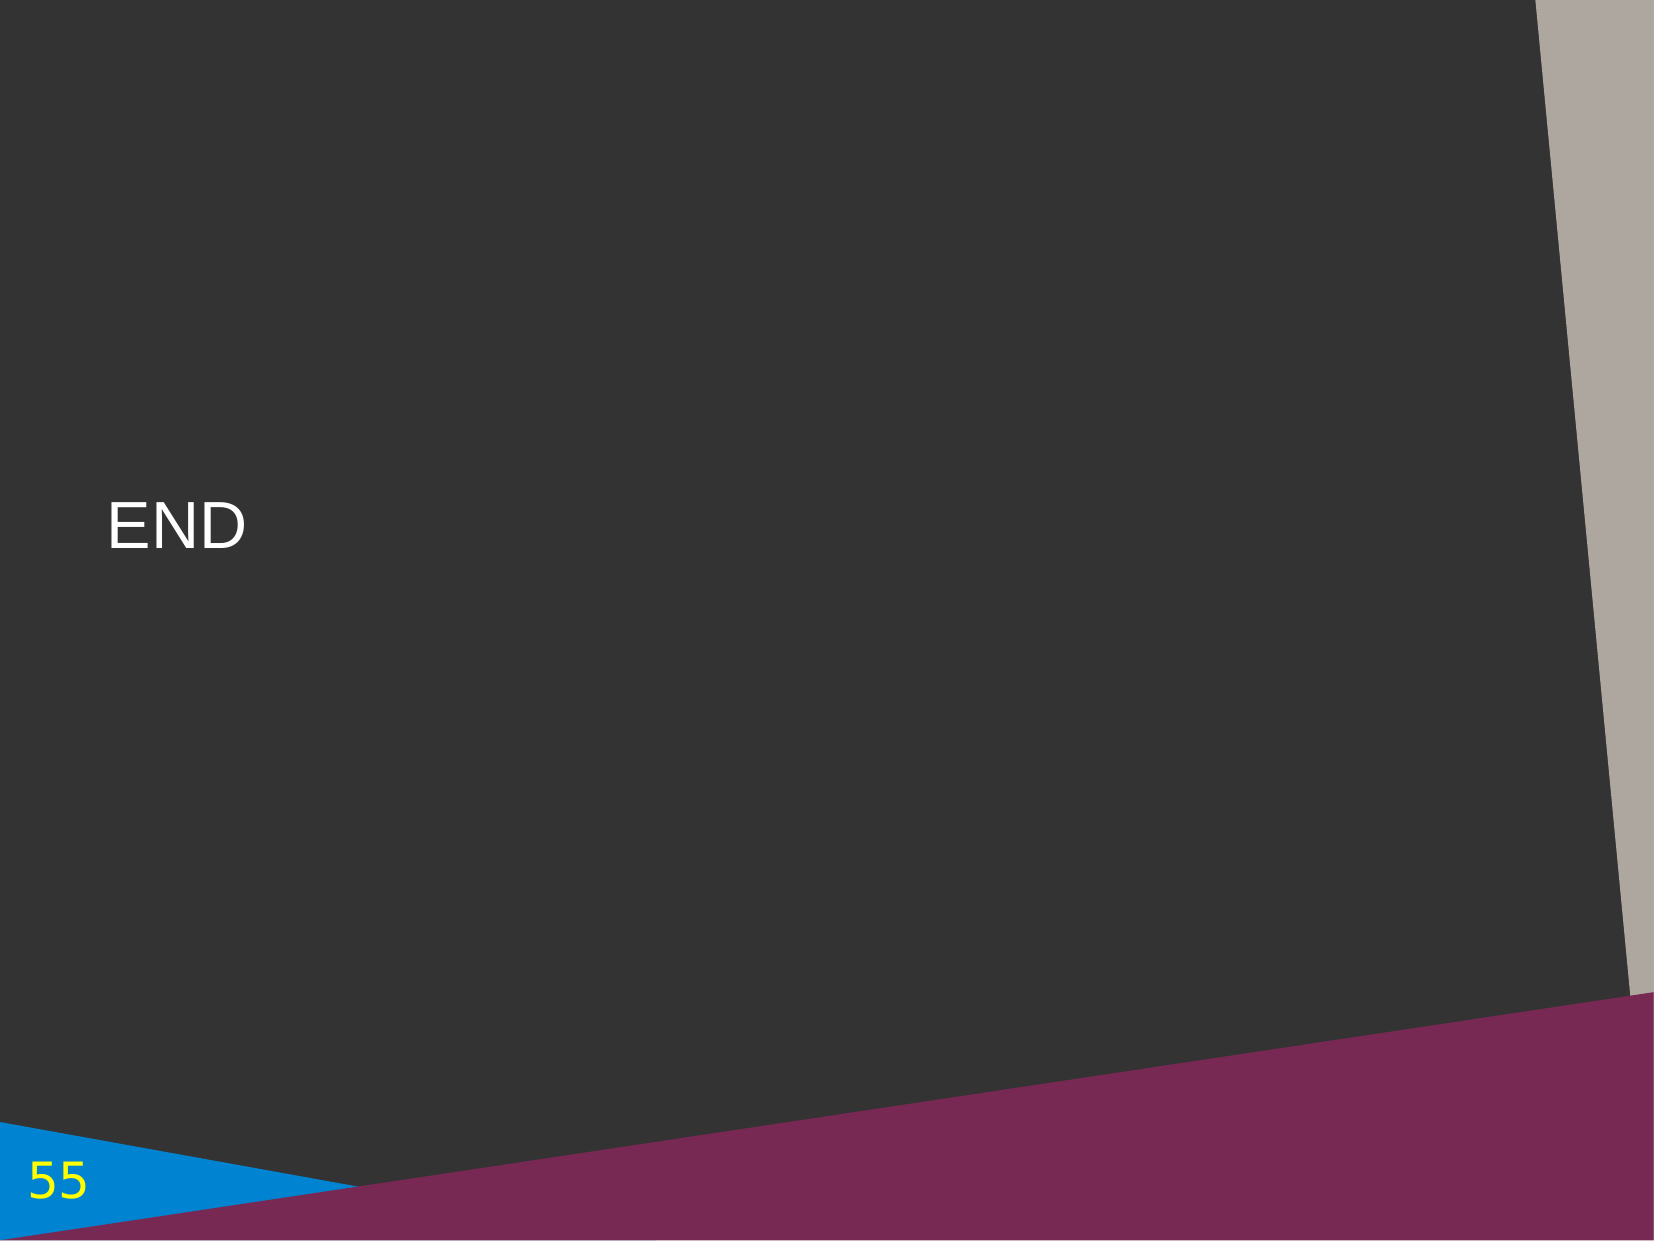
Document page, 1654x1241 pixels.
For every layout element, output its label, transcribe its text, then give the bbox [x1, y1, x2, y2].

list END [35, 59, 1524, 993]
